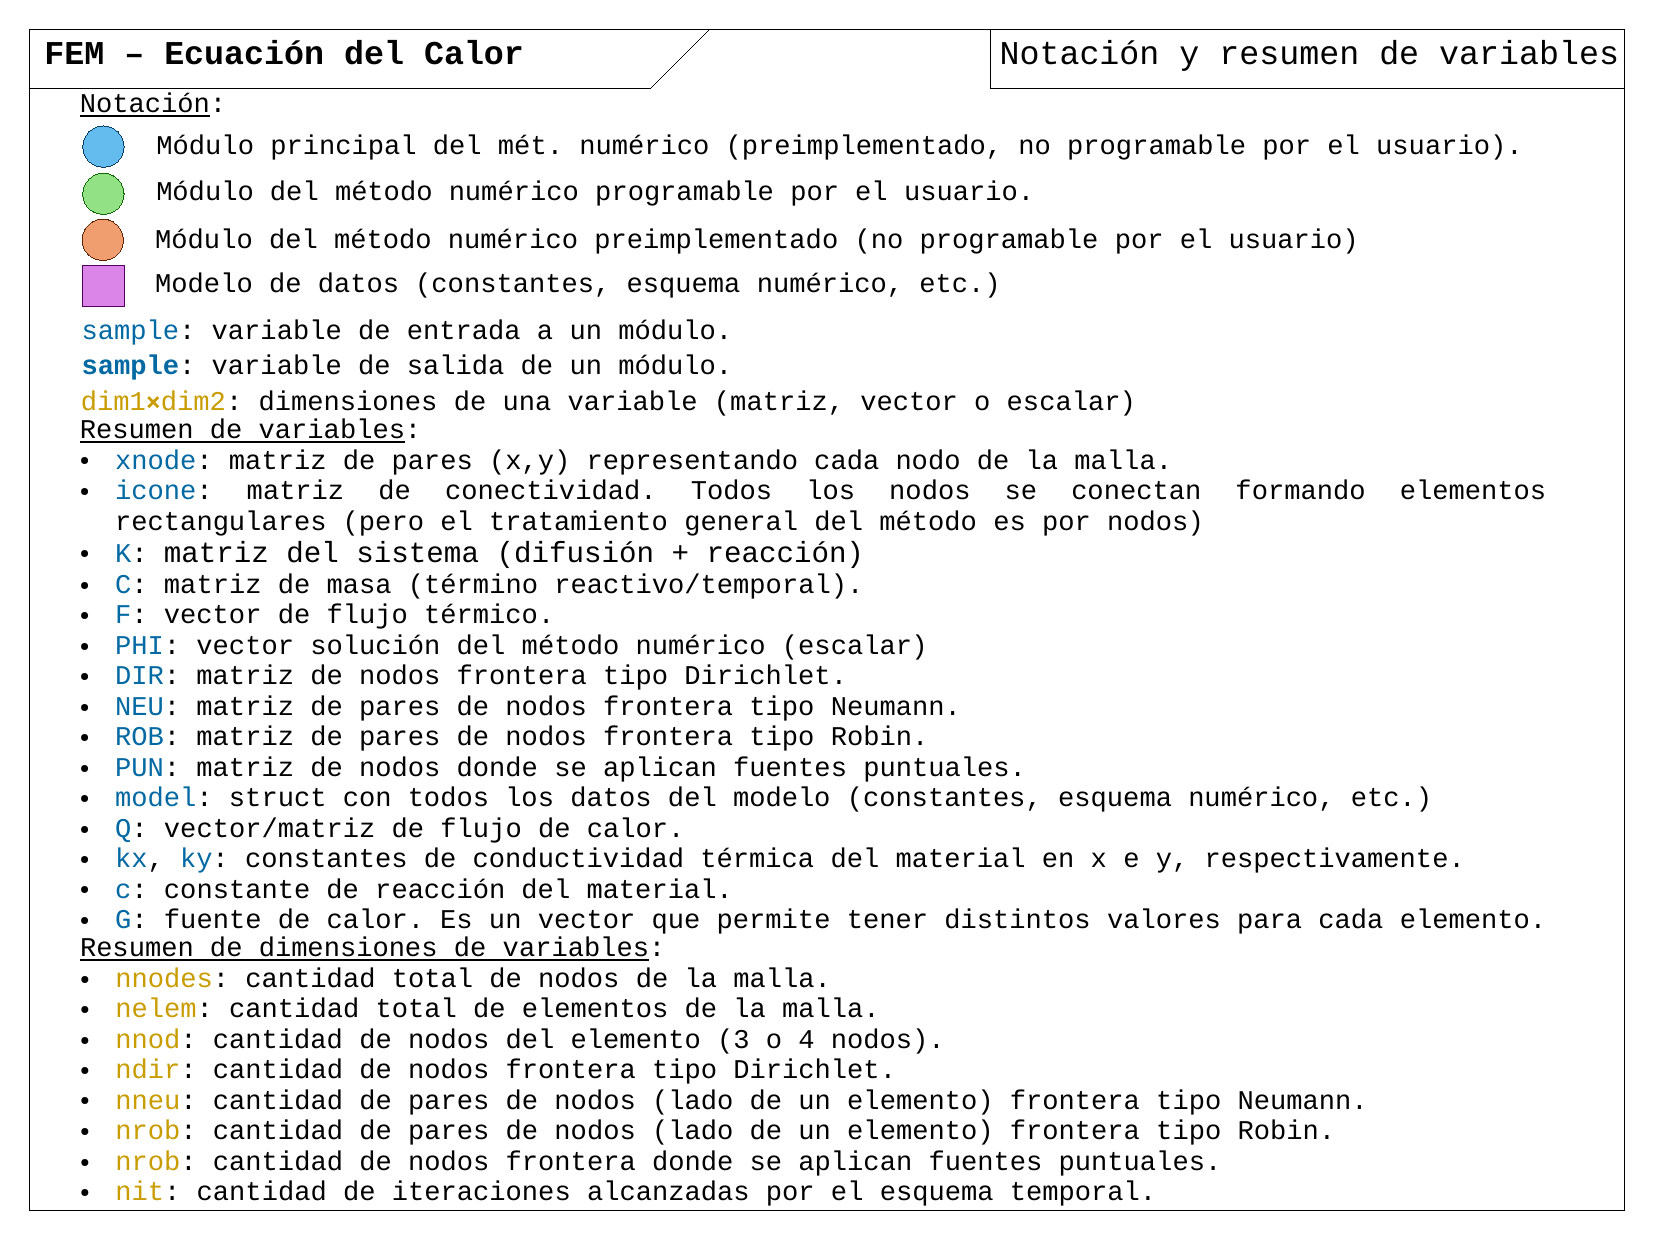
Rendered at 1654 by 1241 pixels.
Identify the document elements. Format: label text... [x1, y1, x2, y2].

text_box Notación y resumen de variables [955, 29, 1635, 94]
text_box Notación: [64, 82, 325, 131]
text_box sample: variable de entrada a un módulo. [66, 309, 747, 344]
text_box [82, 173, 125, 215]
text_box Resumen de dimensiones de variables: nnodes: cantidad total de nodos de la malla. nelem: cantidad total de elementos de la malla. nnod: cantidad de nodos del elemento (3 o 4 nodos). ndir: cantidad de nodos frontera tipo Dirichlet. nneu: cantidad de pares de nodos (lado de un elemento) frontera tipo Neumann. nrob: cantidad de pares de nodos (lado de un elemento) frontera tipo Robin. nrob: cantidad de nodos frontera donde se aplican fuentes puntuales. nit: cantidad de iteraciones alcanzadas por el esquema temporal. [65, 927, 1619, 1217]
text_box Resumen de variables: xnode: matriz de pares (x,y) representando cada nodo de la malla. icone: matriz de conectividad. Todos los nodos se conectan formando elementos rectangulares (pero el tratamiento general del método es por nodos) K: matriz del sistema (difusión + reacción) C: matriz de masa (término reactivo/temporal). F: vector de flujo térmico. PHI: vector solución del método numérico (escalar) DIR: matriz de nodos frontera tipo Dirichlet. NEU: matriz de pares de nodos frontera tipo Neumann. ROB: matriz de pares de nodos frontera tipo Robin. PUN: matriz de nodos donde se aplican fuentes puntuales. model: struct con todos los datos del modelo (constantes, esquema numérico, etc.) Q: vector/matriz de flujo de calor. kx, ky: constantes de conductividad térmica del material en x e y, respectivamente. c: constante de reacción del material. G: fuente de calor. Es un vector que permite tener distintos valores para cada elemento. [64, 408, 1601, 945]
text_box [82, 219, 124, 261]
text_box sample: variable de salida de un módulo. [66, 344, 747, 391]
text_box [82, 125, 125, 168]
text_box dim1×dim2: dimensiones de una variable (matriz, vector o escalar) [66, 380, 1489, 427]
text_box FEM – Ecuación del Calor [29, 29, 709, 83]
text_box Módulo principal del mét. numérico (preimplementado, no programable por el usuario). [141, 124, 1542, 173]
text_box Módulo del método numérico preimplementado (no programable por el usuario) [140, 218, 1384, 267]
text_box [82, 265, 125, 307]
text_box Modelo de datos (constantes, esquema numérico, etc.) [140, 262, 1019, 309]
text_box Módulo del método numérico programable por el usuario. [141, 173, 1055, 218]
